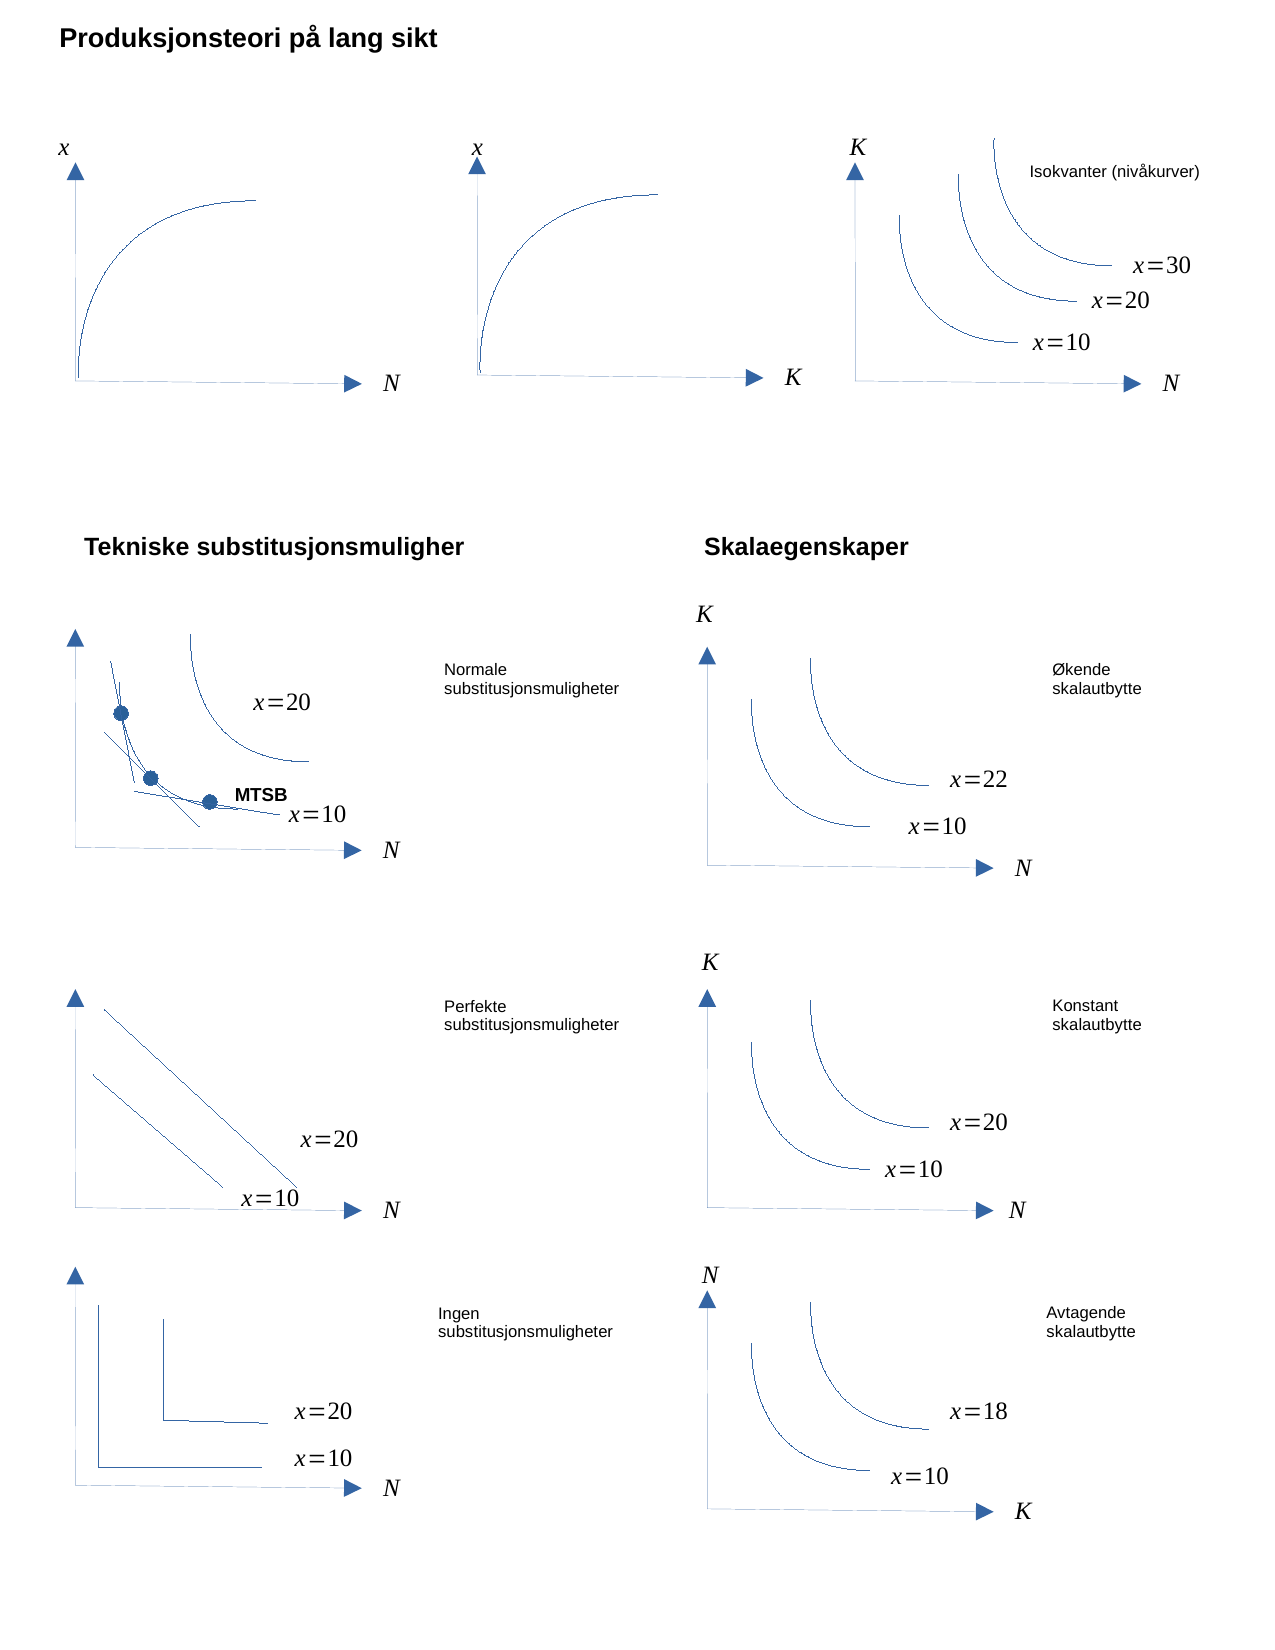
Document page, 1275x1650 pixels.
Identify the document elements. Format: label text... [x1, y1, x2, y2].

chart [942, 765, 1015, 794]
chart [1007, 854, 1040, 882]
chart [286, 1444, 360, 1473]
text_box MTSB [219, 776, 403, 855]
chart [1025, 328, 1098, 357]
chart [1154, 369, 1188, 398]
chart [292, 1125, 366, 1154]
chart [463, 133, 490, 162]
text_box [202, 794, 218, 810]
text_box Tekniske substitusjonsmuligher [69, 525, 604, 586]
chart [942, 1397, 1015, 1426]
chart [1125, 251, 1199, 280]
chart [1001, 1196, 1034, 1225]
chart [877, 1155, 950, 1184]
text_box Ingen substitusjonsmuligheter [423, 1296, 629, 1387]
text_box Isokvanter (nivåkurver) [1014, 155, 1216, 189]
chart [286, 1397, 360, 1426]
chart [50, 133, 77, 162]
text_box Normale substitusjonsmuligheter [429, 652, 635, 724]
chart [901, 812, 974, 841]
text_box Produksjonsteori på lang sikt [44, 15, 473, 81]
chart [375, 836, 408, 865]
chart [694, 1261, 727, 1290]
chart [841, 133, 875, 162]
chart [233, 1184, 307, 1213]
chart [1007, 1497, 1040, 1526]
chart [375, 1474, 408, 1502]
chart [776, 363, 810, 392]
chart [883, 1462, 956, 1491]
text_box Avtagende skalautbytte [1031, 1296, 1152, 1349]
text_box Perfekte substitusjonsmuligheter [429, 989, 635, 1061]
chart [1084, 287, 1157, 315]
text_box [113, 705, 129, 721]
text_box Konstant skalautbytte [1037, 989, 1158, 1042]
chart [942, 1108, 1016, 1136]
text_box Økende skalautbytte [1037, 652, 1158, 706]
chart [694, 948, 727, 977]
text_box Skalaegenskaper [689, 525, 1224, 586]
chart [375, 369, 408, 398]
chart [688, 600, 721, 646]
chart [375, 1196, 408, 1225]
chart [245, 688, 319, 717]
text_box [143, 770, 159, 786]
